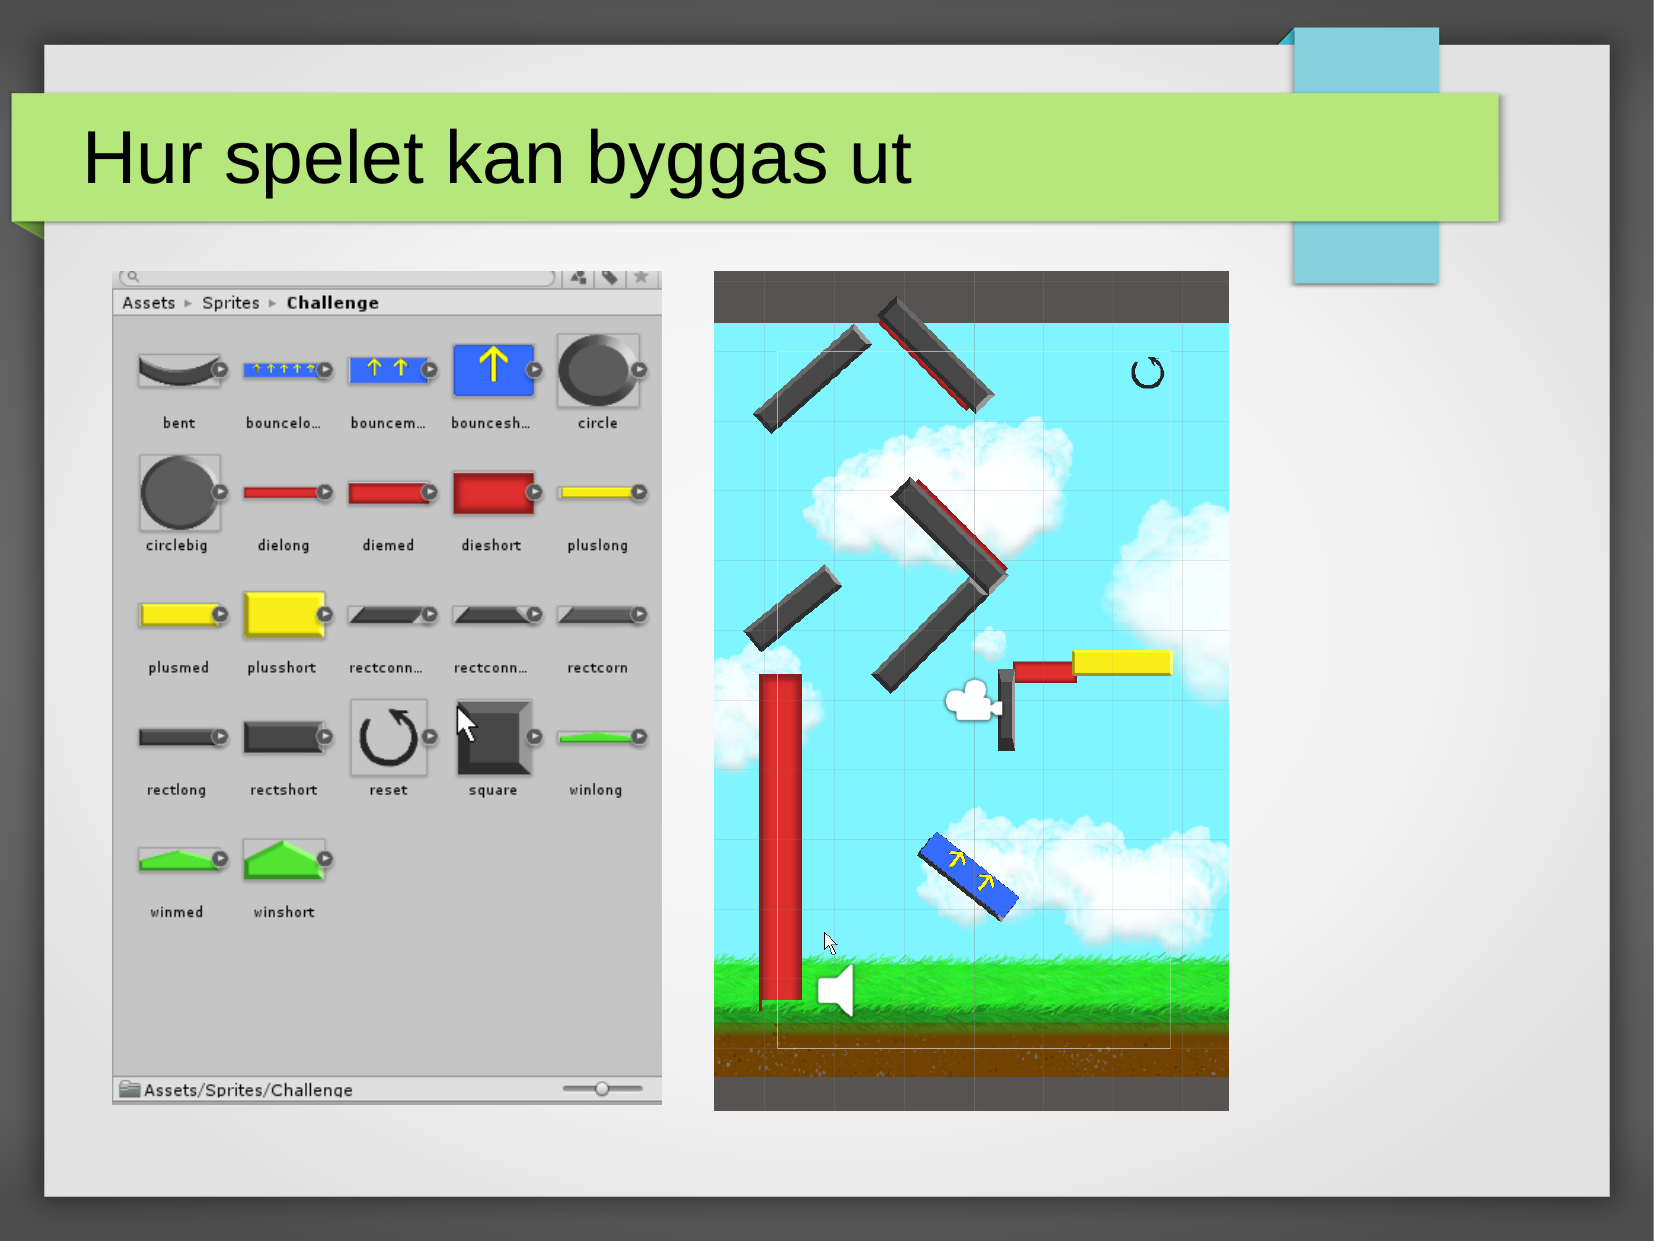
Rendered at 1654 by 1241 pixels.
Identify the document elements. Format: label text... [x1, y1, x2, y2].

text_box Hur spelet kan byggas ut [82, 94, 1264, 213]
picture [0, 0, 1654, 1241]
